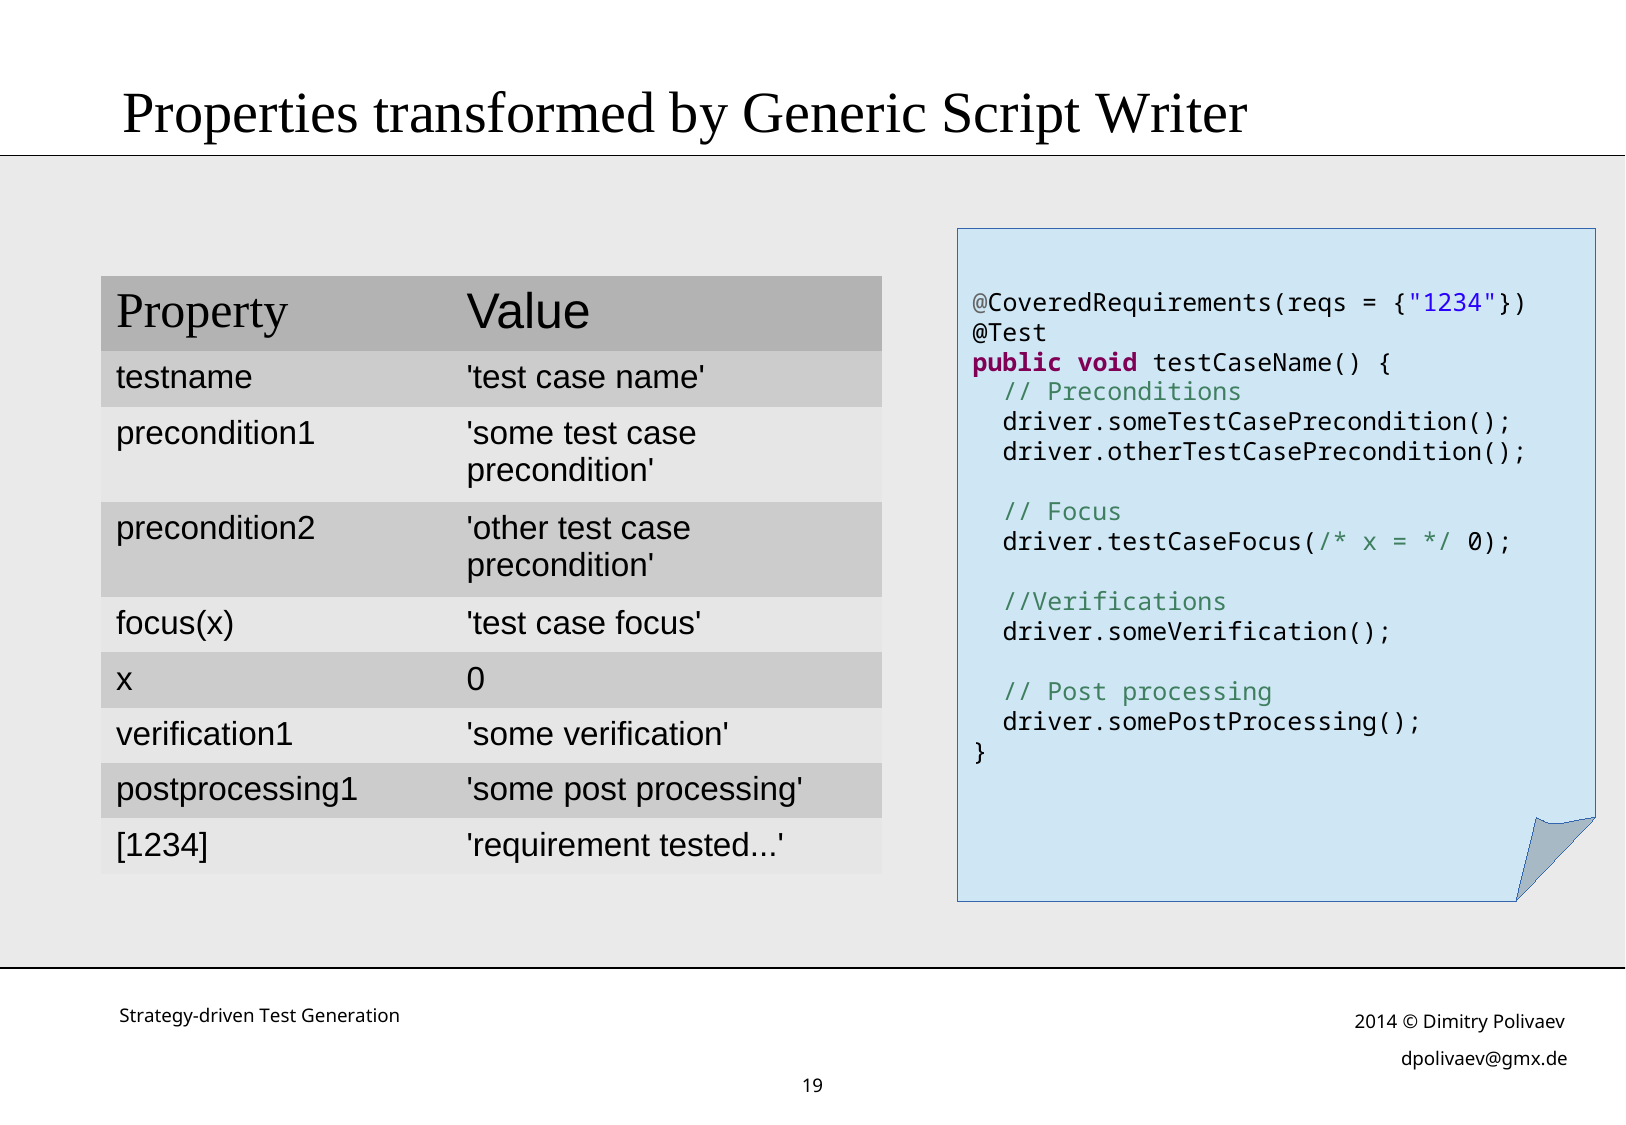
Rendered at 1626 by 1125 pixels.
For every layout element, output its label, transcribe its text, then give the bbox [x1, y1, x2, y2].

title Properties transformed by Generic Script Writer [122, 70, 1501, 145]
table_header Property [101, 276, 452, 351]
table_cell 'other test case precondition' [452, 502, 882, 597]
table_cell x [101, 652, 452, 708]
table_cell 0 [452, 652, 882, 708]
table_cell testname [101, 351, 452, 407]
table_cell 'test case name' [452, 351, 882, 407]
table_header Value [452, 276, 882, 351]
table_cell 'some test case precondition' [452, 407, 882, 502]
table_cell focus(x) [101, 597, 452, 652]
table_cell [1234] [101, 818, 452, 874]
table_cell 'requirement tested...' [452, 818, 882, 874]
table_cell 'test case focus' [452, 597, 882, 652]
table_cell precondition2 [101, 502, 452, 597]
table_cell precondition1 [101, 407, 452, 502]
text_box @CoveredRequirements(reqs = {"1234"}) @Test public void testCaseName() { // Preconditions driver.someTestCasePrecondition(); driver.otherTestCasePrecondition(); // Focus driver.testCaseFocus(/* x = */ 0); //Verifications driver.someVerification(); // Post processing driver.somePostProcessing(); } [957, 228, 1596, 902]
table_cell postprocessing1 [101, 763, 452, 818]
table_cell 'some post processing' [452, 763, 882, 818]
table_cell verification1 [101, 708, 452, 763]
table_cell 'some verification' [452, 708, 882, 763]
